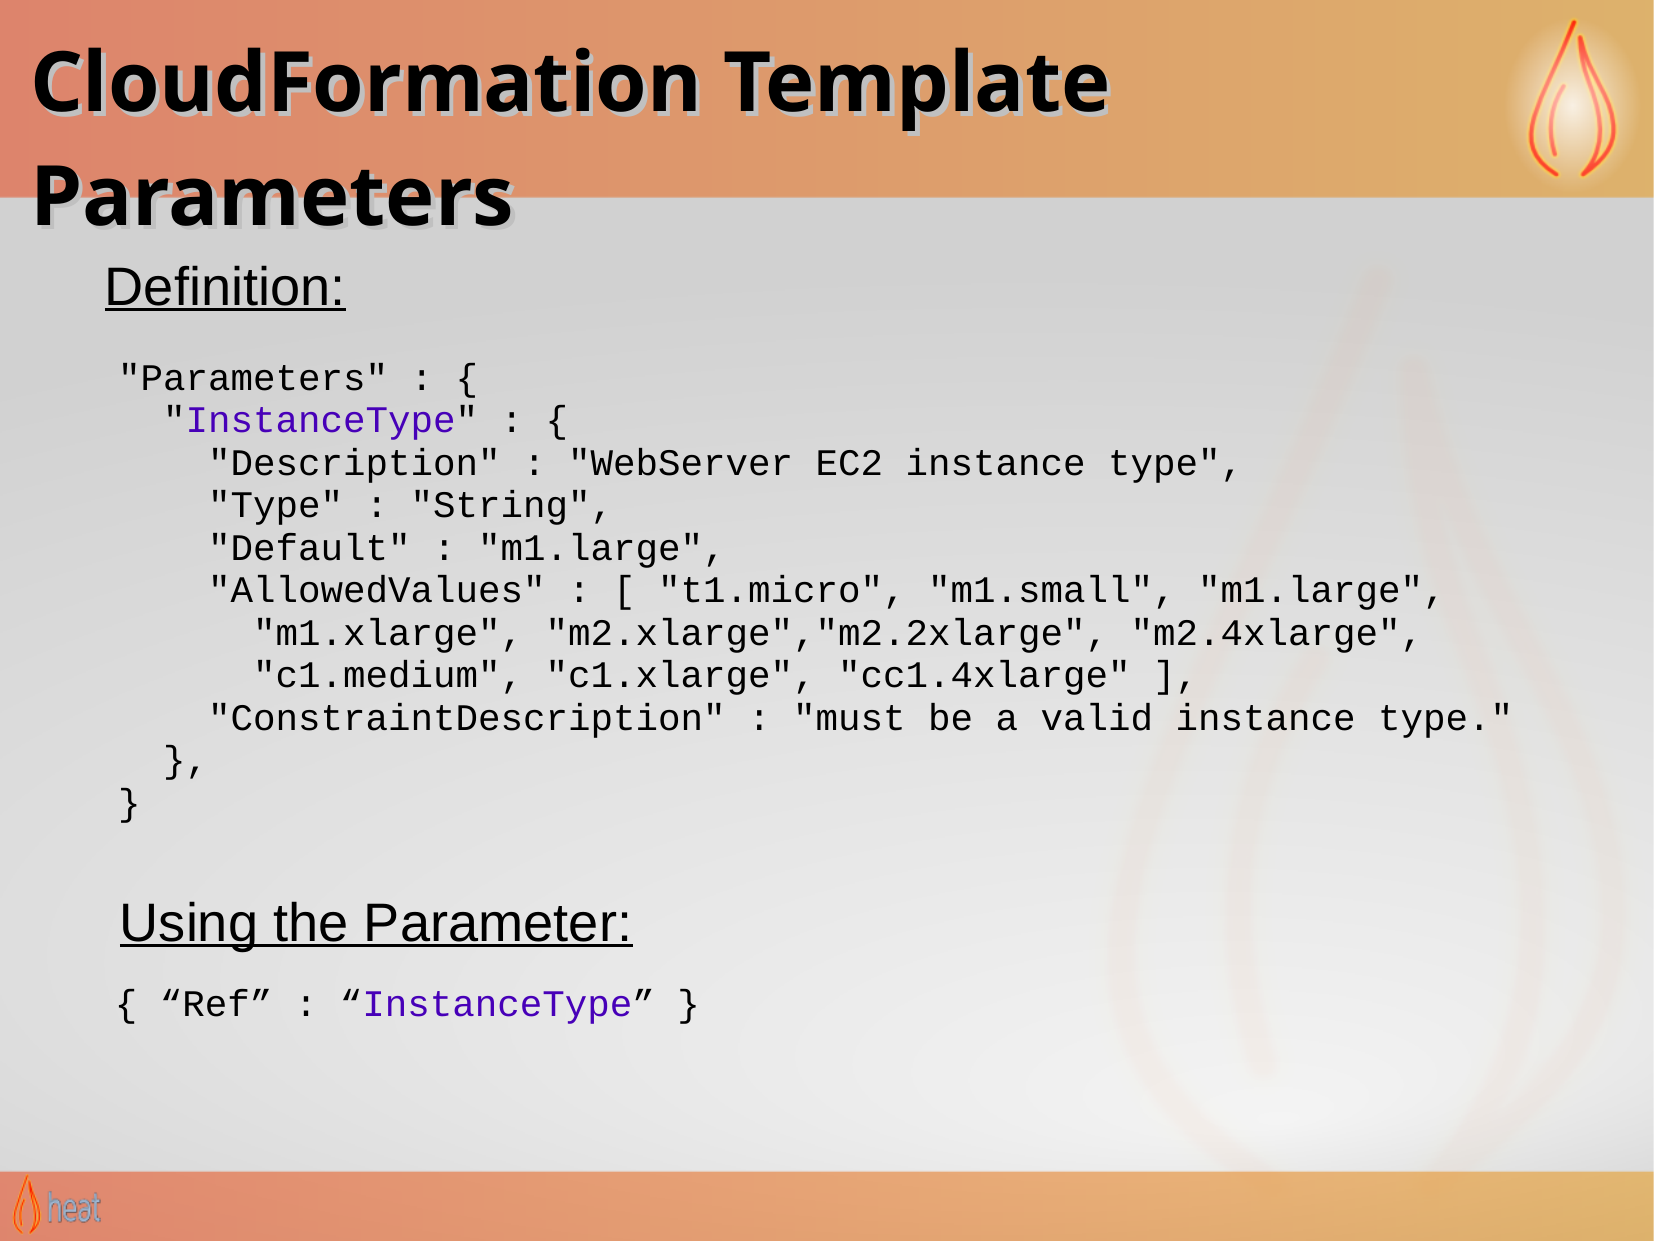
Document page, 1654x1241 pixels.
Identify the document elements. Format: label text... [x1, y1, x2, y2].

picture [0, 0, 1654, 1241]
title CloudFormation Template Parameters [30, 23, 1606, 249]
text_box { “Ref” : “InstanceType” } [100, 978, 715, 1036]
text_box "Parameters" : { "InstanceType" : { "Description" : "WebServer EC2 instance type", "Type" : "String", "Default" : "m1.large", "AllowedValues" : [ "t1.micro", "m1.small", "m1.large", "m1.xlarge", "m2.xlarge","m2.2xlarge", "m2.4xlarge", "c1.medium", "c1.xlarge", "cc1.4xlarge" ], "ConstraintDescription" : "must be a valid instance type." }, } [103, 351, 1544, 835]
text_box Using the Parameter: [105, 884, 648, 961]
text_box Definition: [90, 248, 541, 324]
